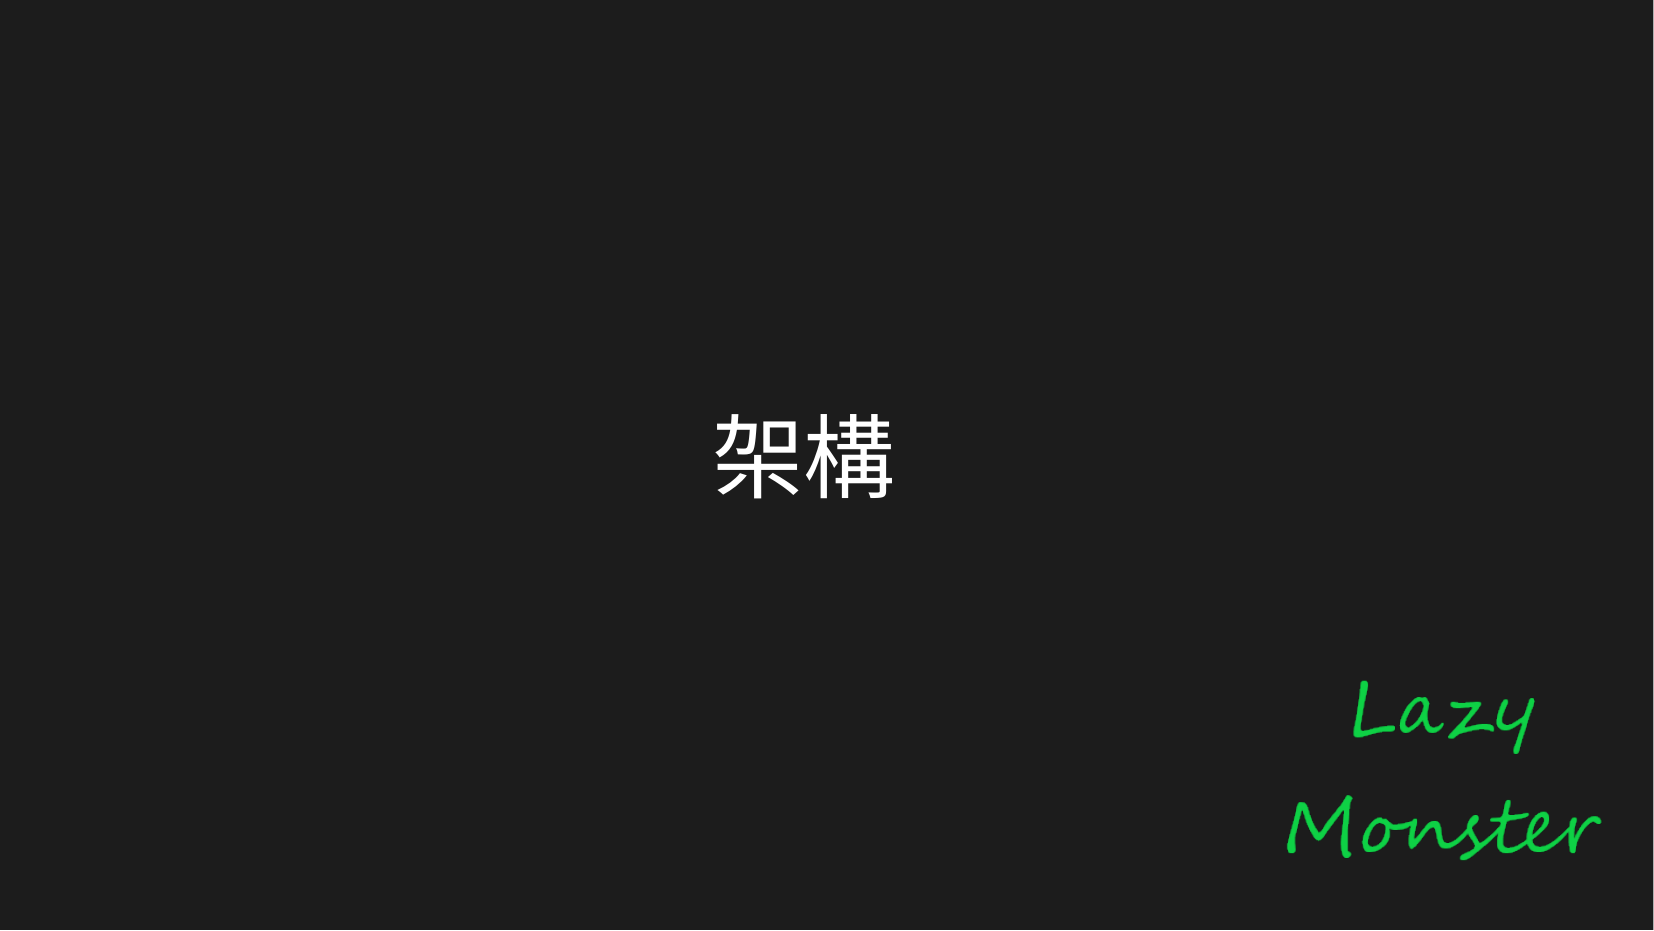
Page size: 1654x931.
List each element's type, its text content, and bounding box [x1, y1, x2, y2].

picture [615, 449, 1654, 931]
title 架構 [60, 393, 1549, 511]
